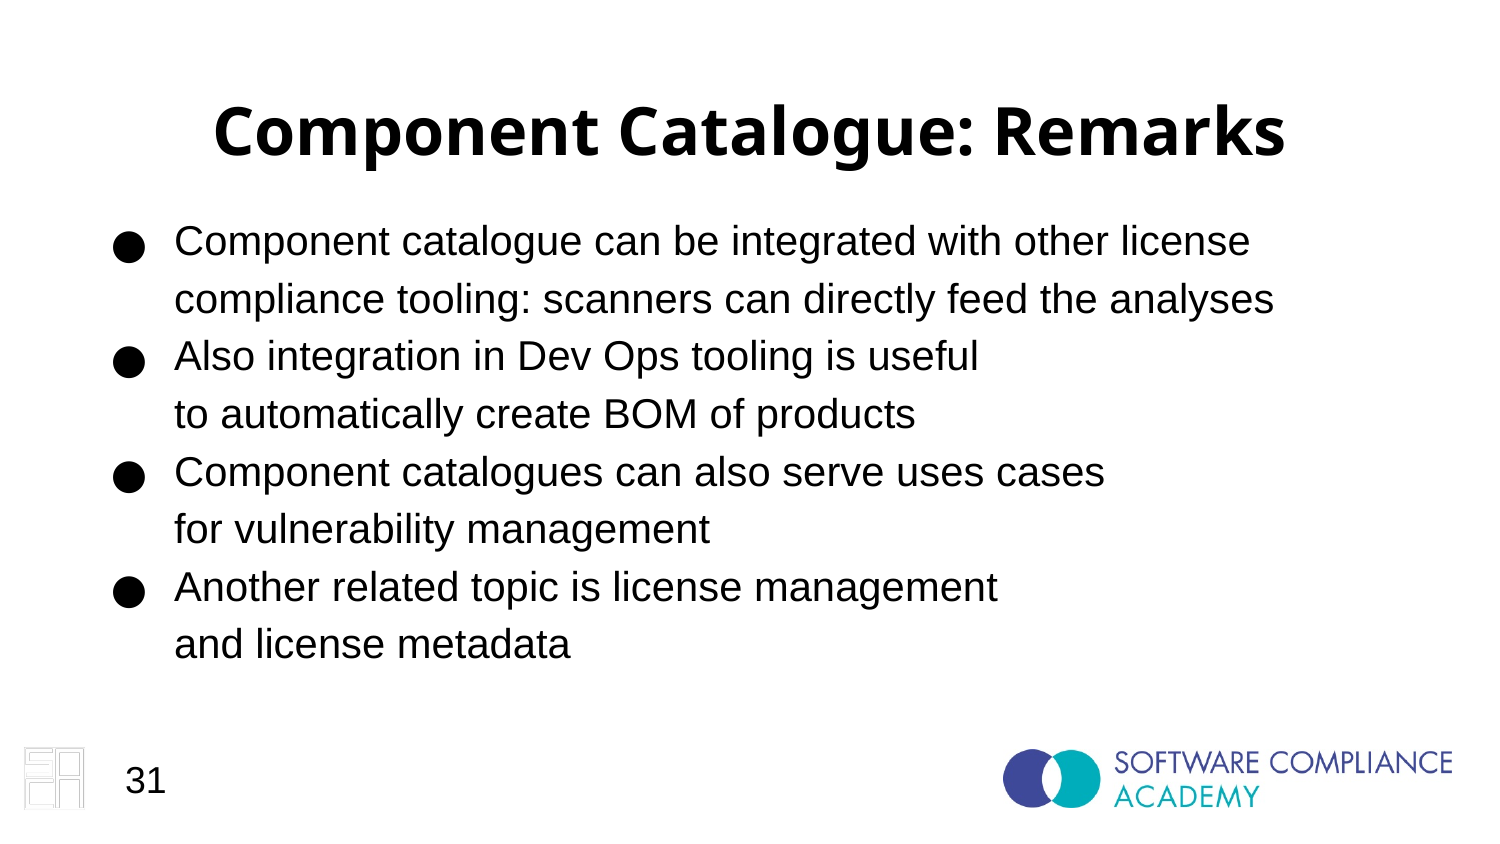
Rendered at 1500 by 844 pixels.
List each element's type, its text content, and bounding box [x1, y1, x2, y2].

text_box Component catalogue can be integrated with other license compliance tooling: scanners can directly feed the analyses Also integration in Dev Ops tooling is useful to automatically create BOM of products Component catalogues can also serve uses cases for vulnerability management Another related topic is license management and license metadata [88, 199, 1447, 753]
picture [23, 746, 86, 811]
text_box Component Catalogue: Remarks [74, 39, 1425, 169]
picture [1003, 749, 1452, 808]
